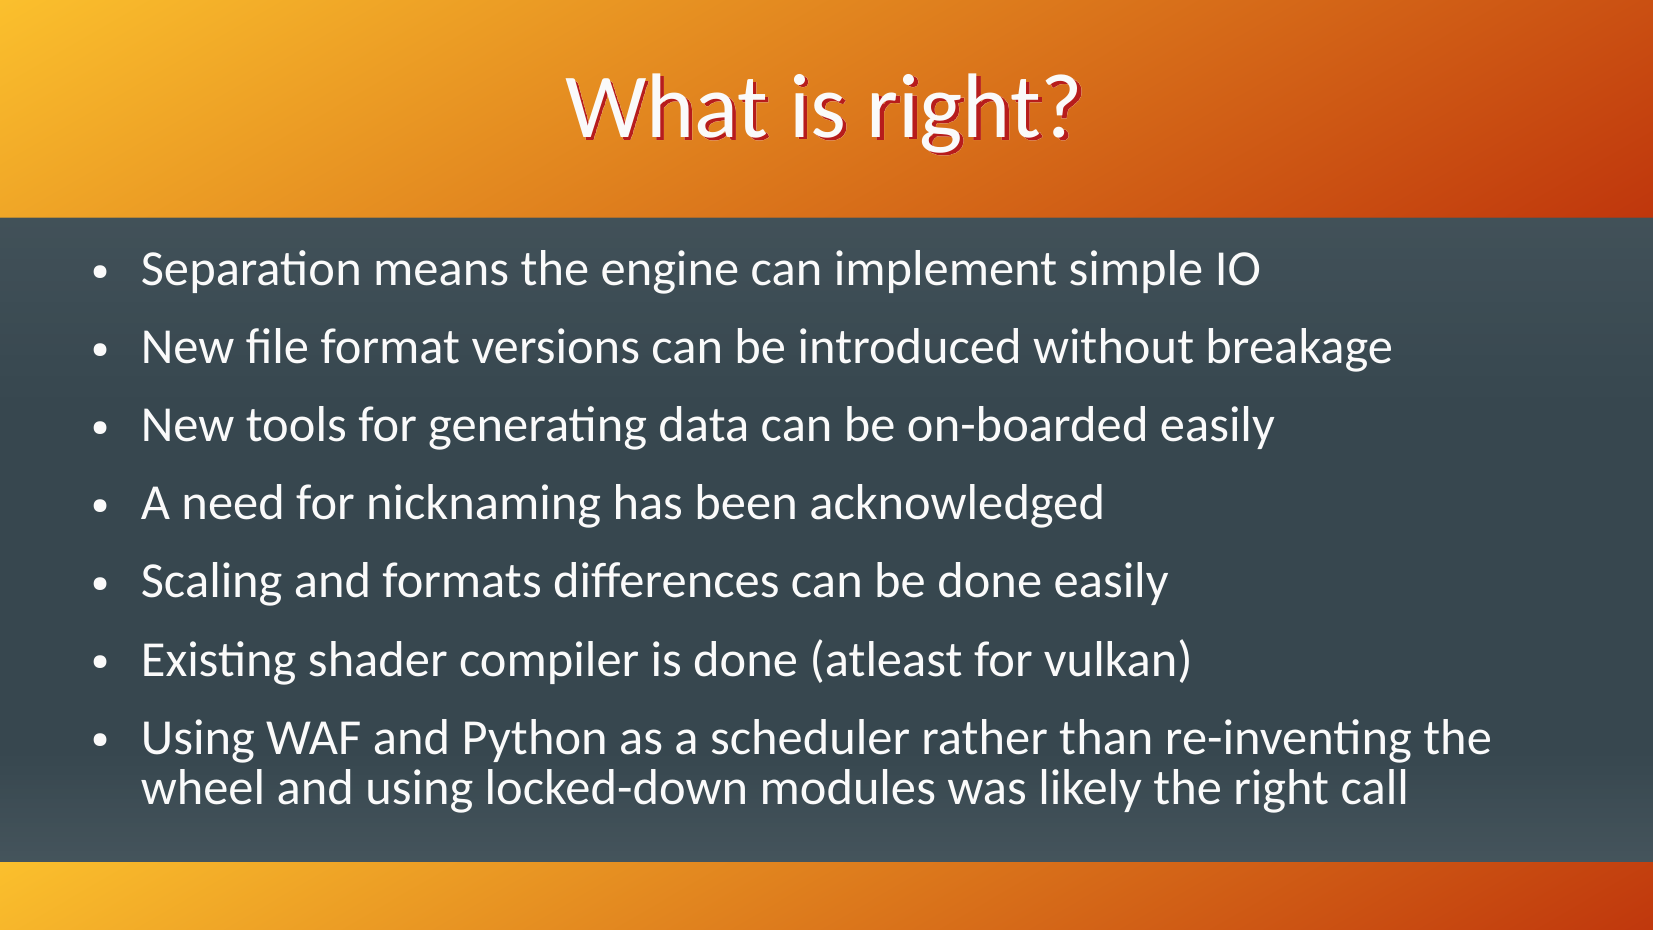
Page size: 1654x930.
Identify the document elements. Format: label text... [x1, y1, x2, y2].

title What is right? [74, 37, 1575, 193]
list Separation means the engine can implement simple IO New file format versions can be introduced without breakage New tools for generating data can be on-boarded easily A need for nicknaming has been acknowledged Scaling and formats differences can be done easily Existing shader compiler is done (atleast for vulkan) Using WAF and Python as a scheduler rather than re-inventing the wheel and using locked-down modules was likely the right call [74, 247, 1575, 825]
